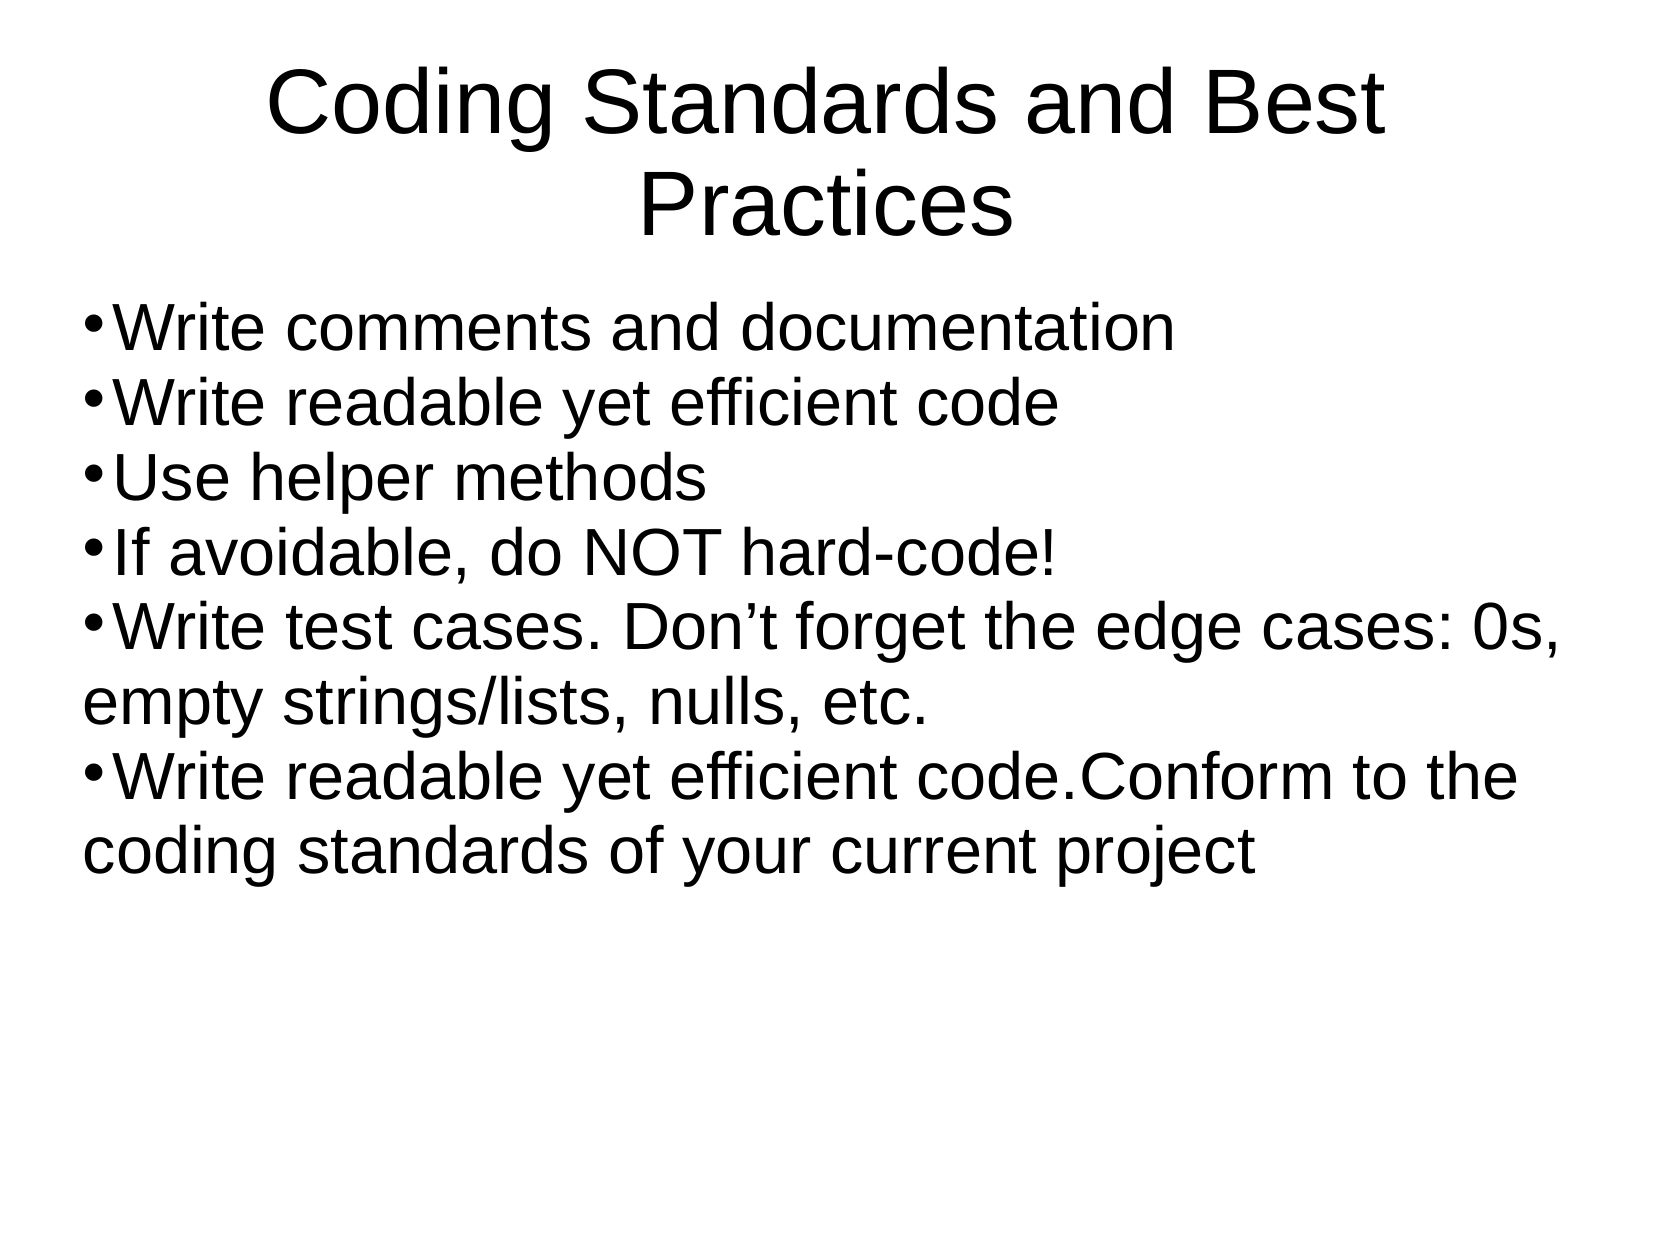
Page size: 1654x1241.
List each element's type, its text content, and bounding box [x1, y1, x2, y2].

text_box Coding Standards and Best Practices [82, 49, 1571, 257]
text_box Write comments and documentation Write readable yet efficient code Use helper methods If avoidable, do NOT hard-code! Write test cases. Don’t forget the edge cases: 0s, empty strings/lists, nulls, etc. Write readable yet efficient code.Conform to the coding standards of your current project [82, 290, 1571, 1010]
